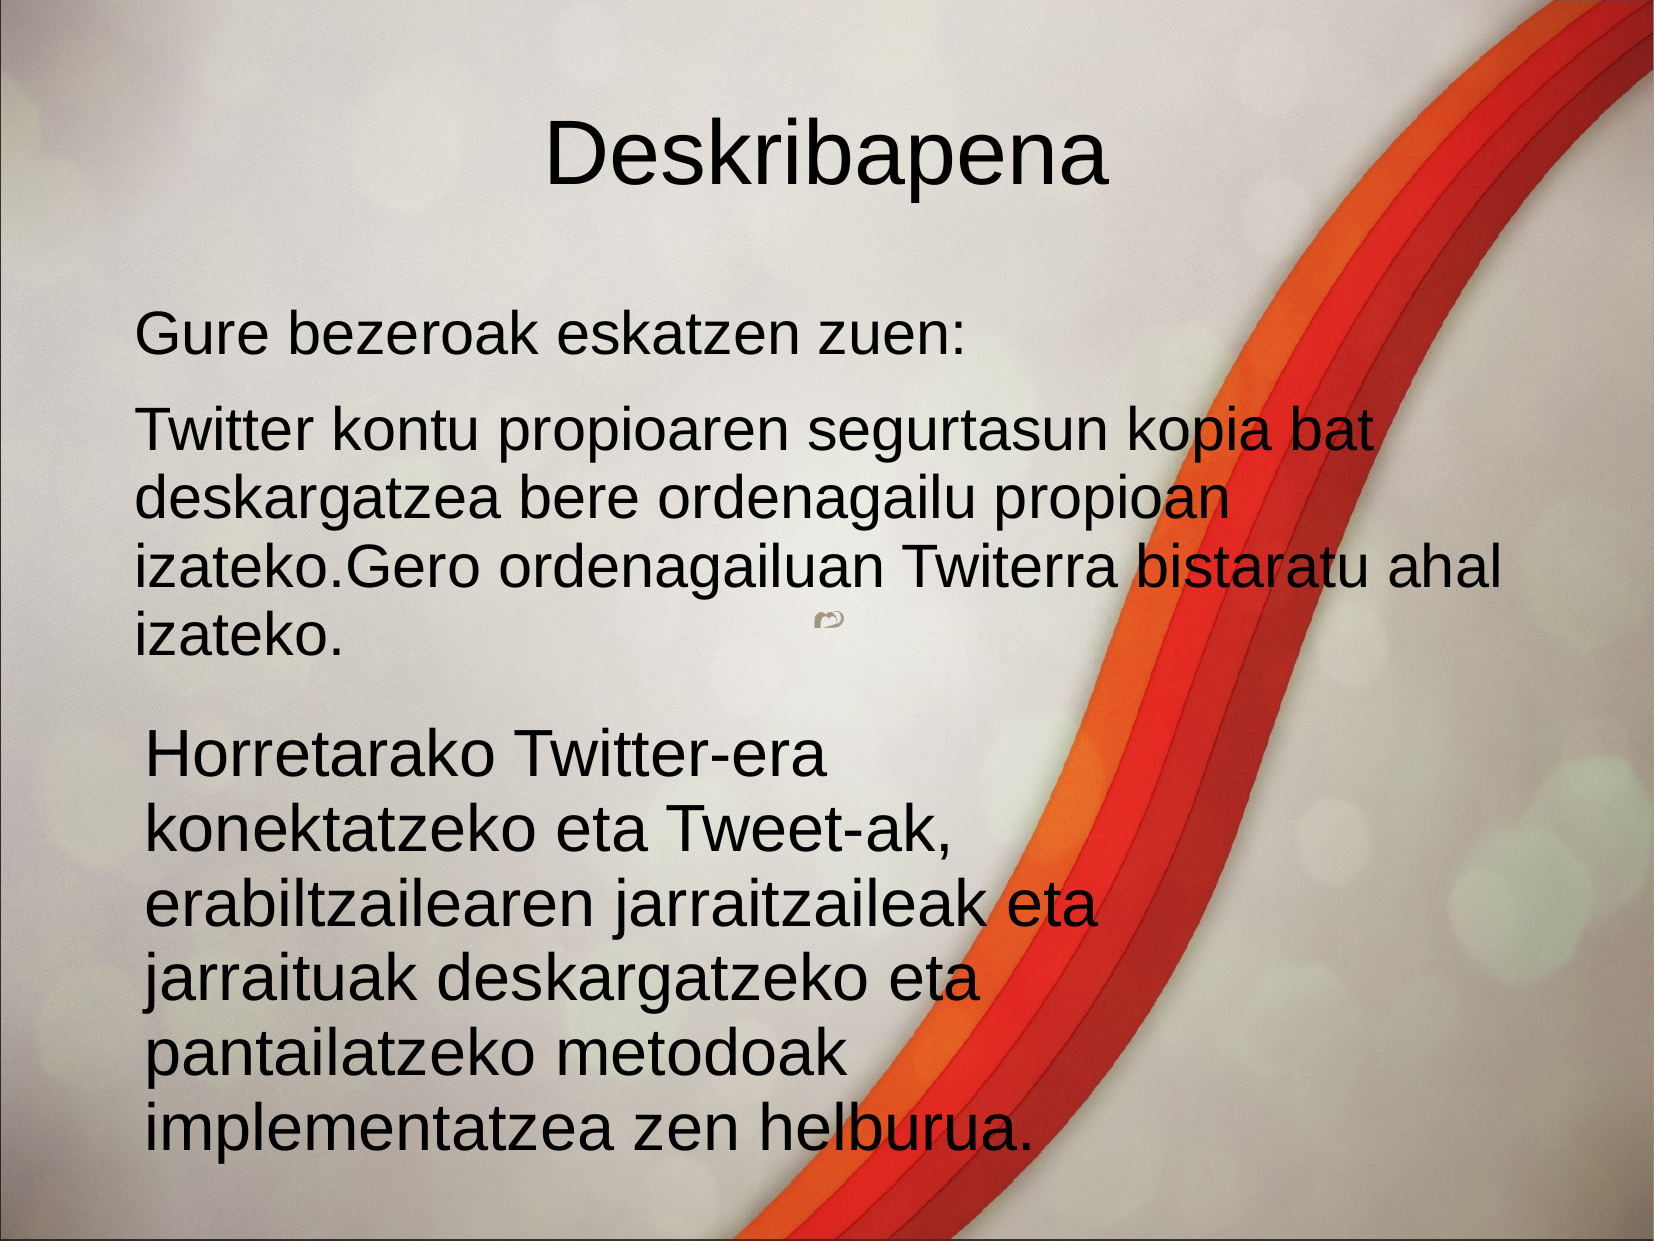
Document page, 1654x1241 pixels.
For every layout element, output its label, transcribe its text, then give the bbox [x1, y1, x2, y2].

title Deskribapena [82, 49, 1571, 257]
list Gure bezeroak eskatzen zuen: Twitter kontu propioaren segurtasun kopia bat deskargatzea bere ordenagailu propioan izateko.Gero ordenagailuan Twiterra bistaratu ahal izateko. [69, 299, 1558, 674]
text_box Horretarako Twitter-era konektatzeko eta Tweet-ak, erabiltzailearen jarraitzaileak eta jarraituak deskargatzeko eta pantailatzeko metodoak implementatzea zen helburua. [129, 708, 1252, 1193]
picture [0, 0, 1654, 1241]
